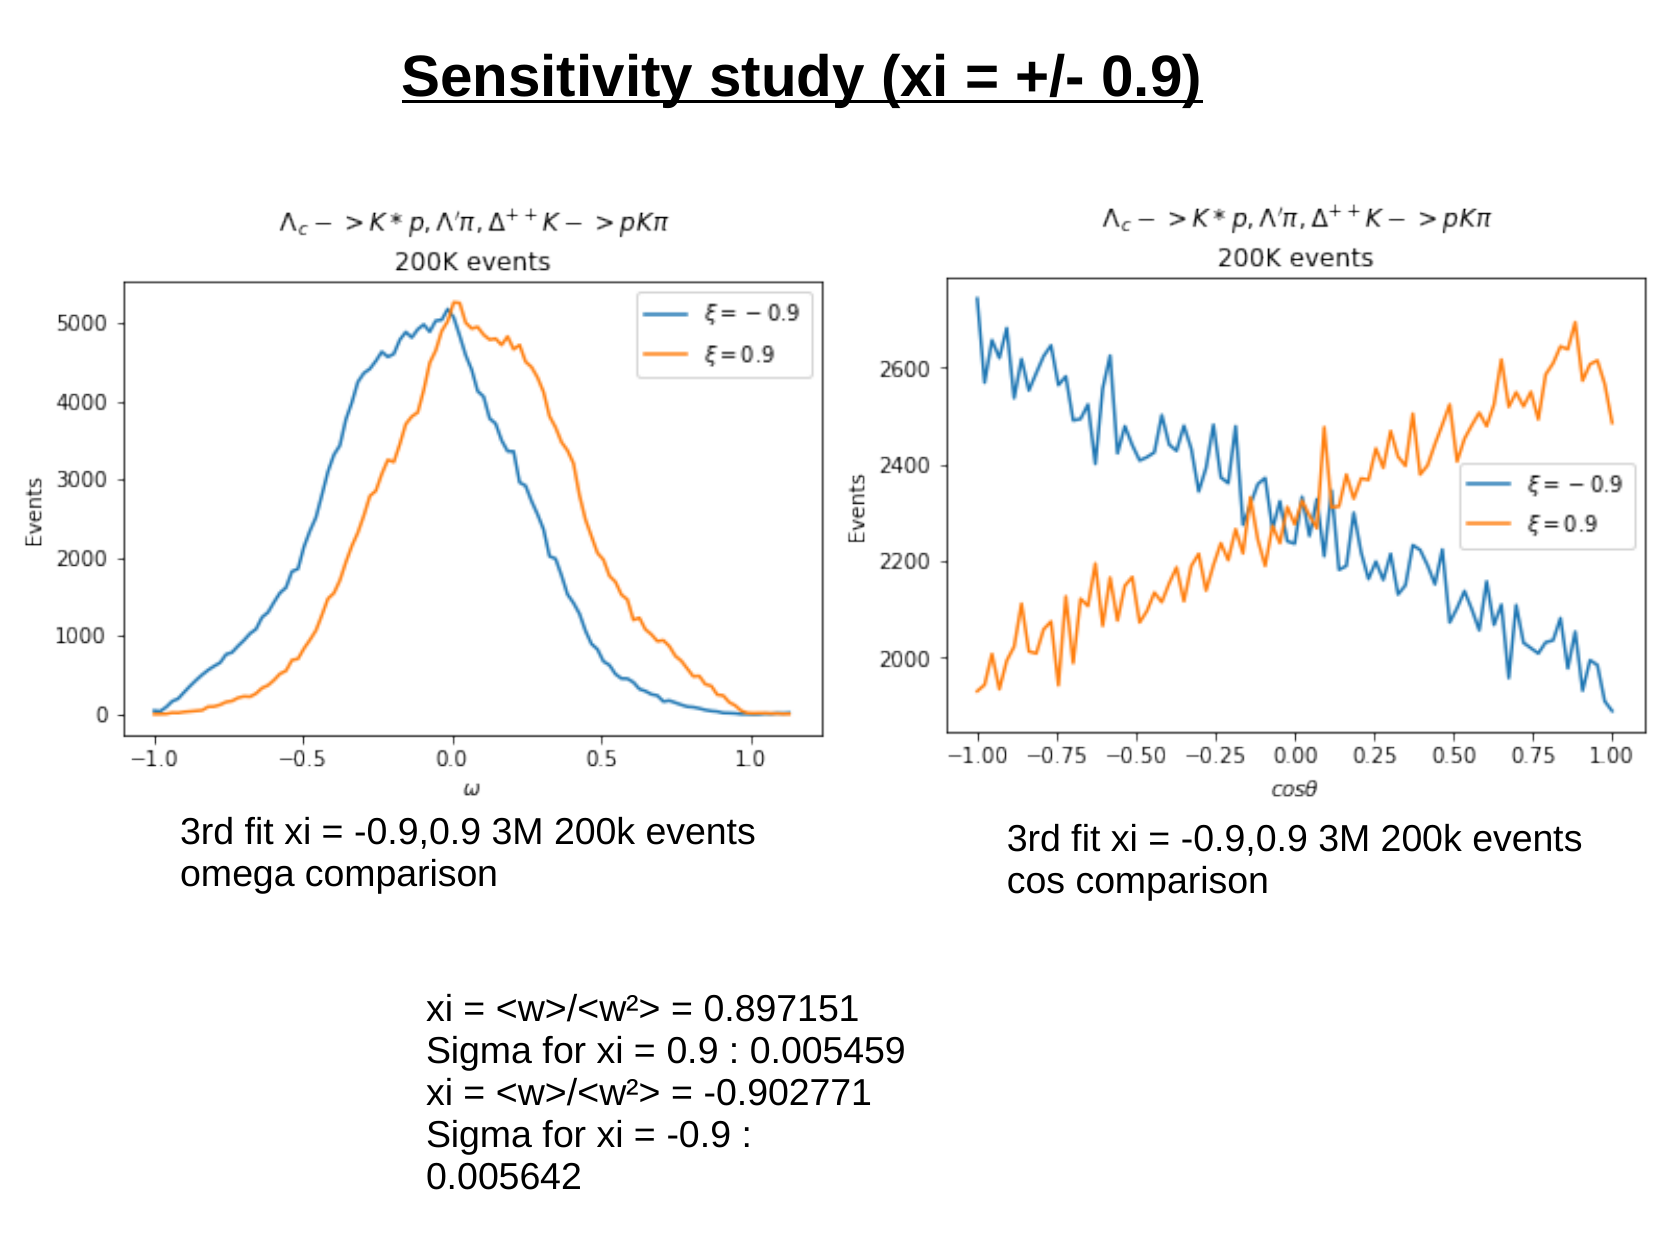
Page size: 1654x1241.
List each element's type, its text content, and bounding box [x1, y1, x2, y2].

text_box xi = <w>/<w²> = 0.897151 Sigma for xi = 0.9 : 0.005459 xi = <w>/<w²> = -0.902771 Sigma for xi = -0.9 : 0.005642 [411, 980, 934, 1164]
text_box 3rd fit xi = -0.9,0.9 3M 200k events cos comparison [992, 816, 1609, 910]
picture [11, 188, 1654, 816]
text_box 3rd fit xi = -0.9,0.9 3M 200k events omega comparison [165, 815, 782, 903]
text_box Sensitivity study (xi = +/- 0.9) [386, 36, 1217, 119]
